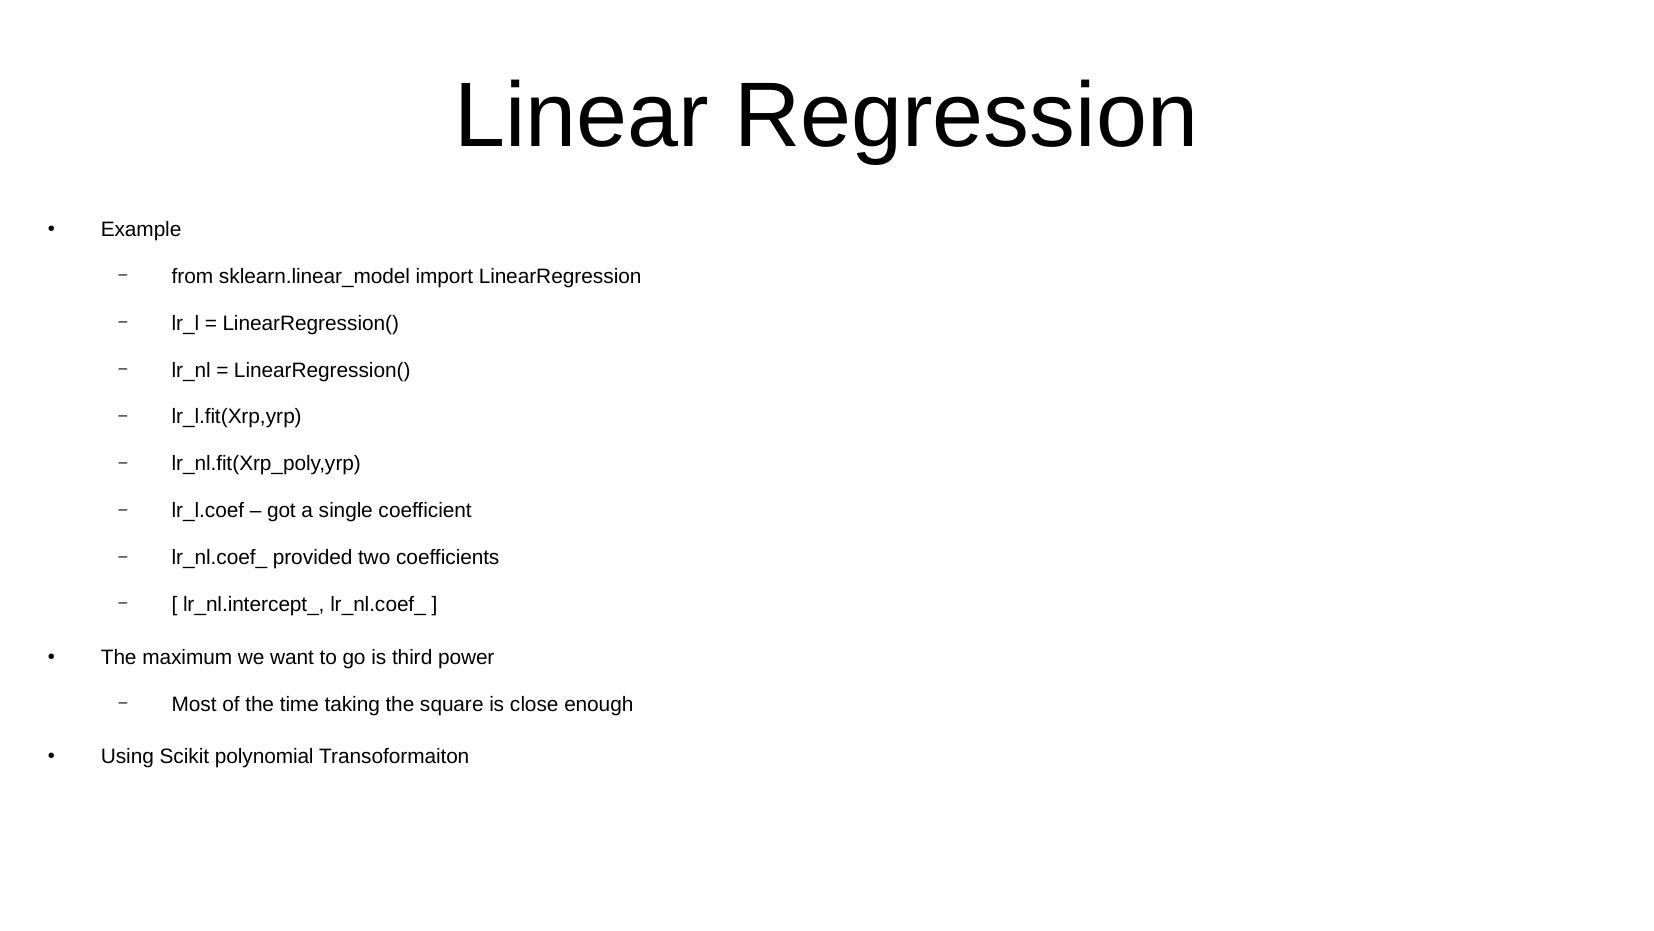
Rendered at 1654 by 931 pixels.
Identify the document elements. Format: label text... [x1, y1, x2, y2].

title Linear Regression [82, 37, 1571, 193]
list Example from sklearn.linear_model import LinearRegression lr_l = LinearRegression() lr_nl = LinearRegression() lr_l.fit(Xrp,yrp) lr_nl.fit(Xrp_poly,yrp) lr_l.coef – got a single coefficient lr_nl.coef_ provided two coefficients [ lr_nl.intercept_, lr_nl.coef_ ] The maximum we want to go is third power Most of the time taking the square is close enough Using Scikit polynomial Transoformaiton [30, 217, 1571, 916]
